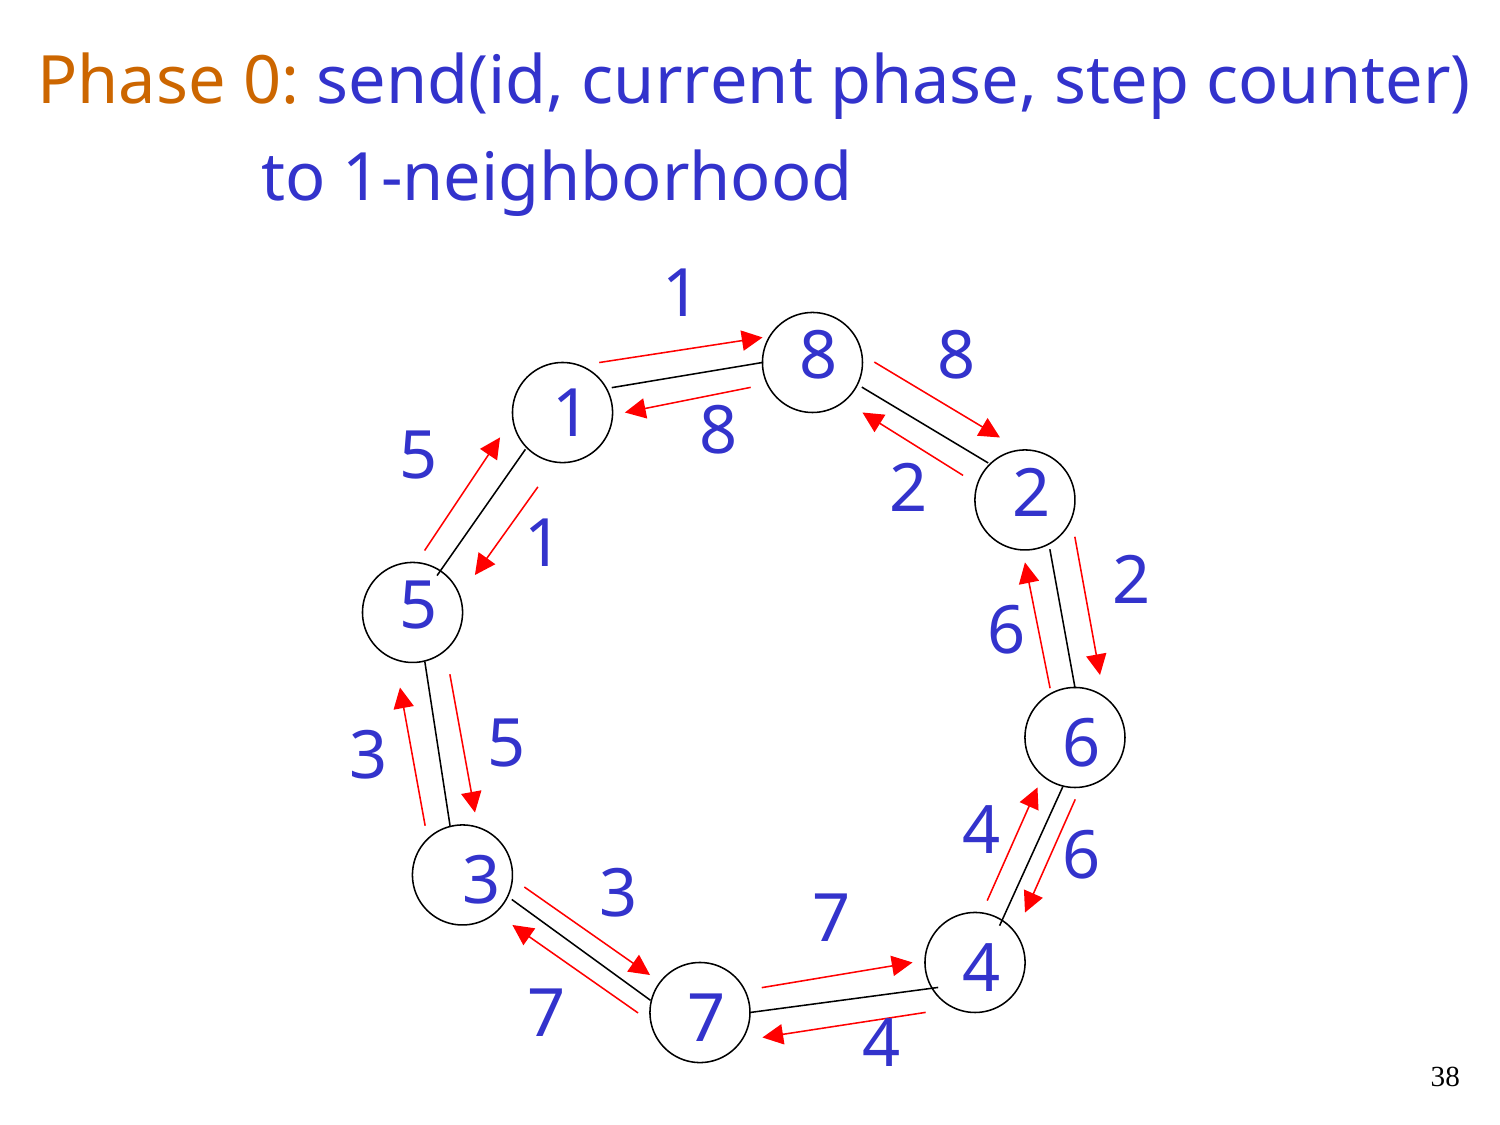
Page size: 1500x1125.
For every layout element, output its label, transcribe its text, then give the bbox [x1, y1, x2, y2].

text_box 6 [1047, 691, 1116, 788]
text_box 1 [509, 491, 578, 588]
text_box 7 [672, 966, 741, 1063]
text_box Phase 0: send(id, current phase, step counter) to 1-neighborhood [22, 29, 1500, 222]
text_box 4 [847, 991, 916, 1088]
text_box 3 [334, 704, 403, 800]
text_box 7 [797, 866, 866, 963]
text_box 2 [1097, 529, 1166, 625]
text_box 8 [922, 304, 991, 400]
text_box 5 [472, 691, 541, 788]
text_box 2 [997, 441, 1066, 538]
text_box 8 [784, 304, 853, 400]
text_box 1 [537, 362, 606, 458]
text_box 2 [875, 437, 943, 533]
text_box 5 [384, 404, 453, 500]
text_box 7 [512, 962, 581, 1058]
text_box 3 [447, 829, 516, 925]
text_box 4 [947, 916, 1016, 1013]
text_box 1 [647, 241, 716, 338]
text_box <number> [1162, 1049, 1476, 1101]
text_box 3 [584, 841, 653, 938]
text_box 4 [947, 779, 1016, 875]
text_box 5 [384, 554, 453, 650]
text_box 8 [684, 379, 753, 475]
text_box 6 [1047, 804, 1116, 900]
text_box 6 [972, 579, 1041, 675]
